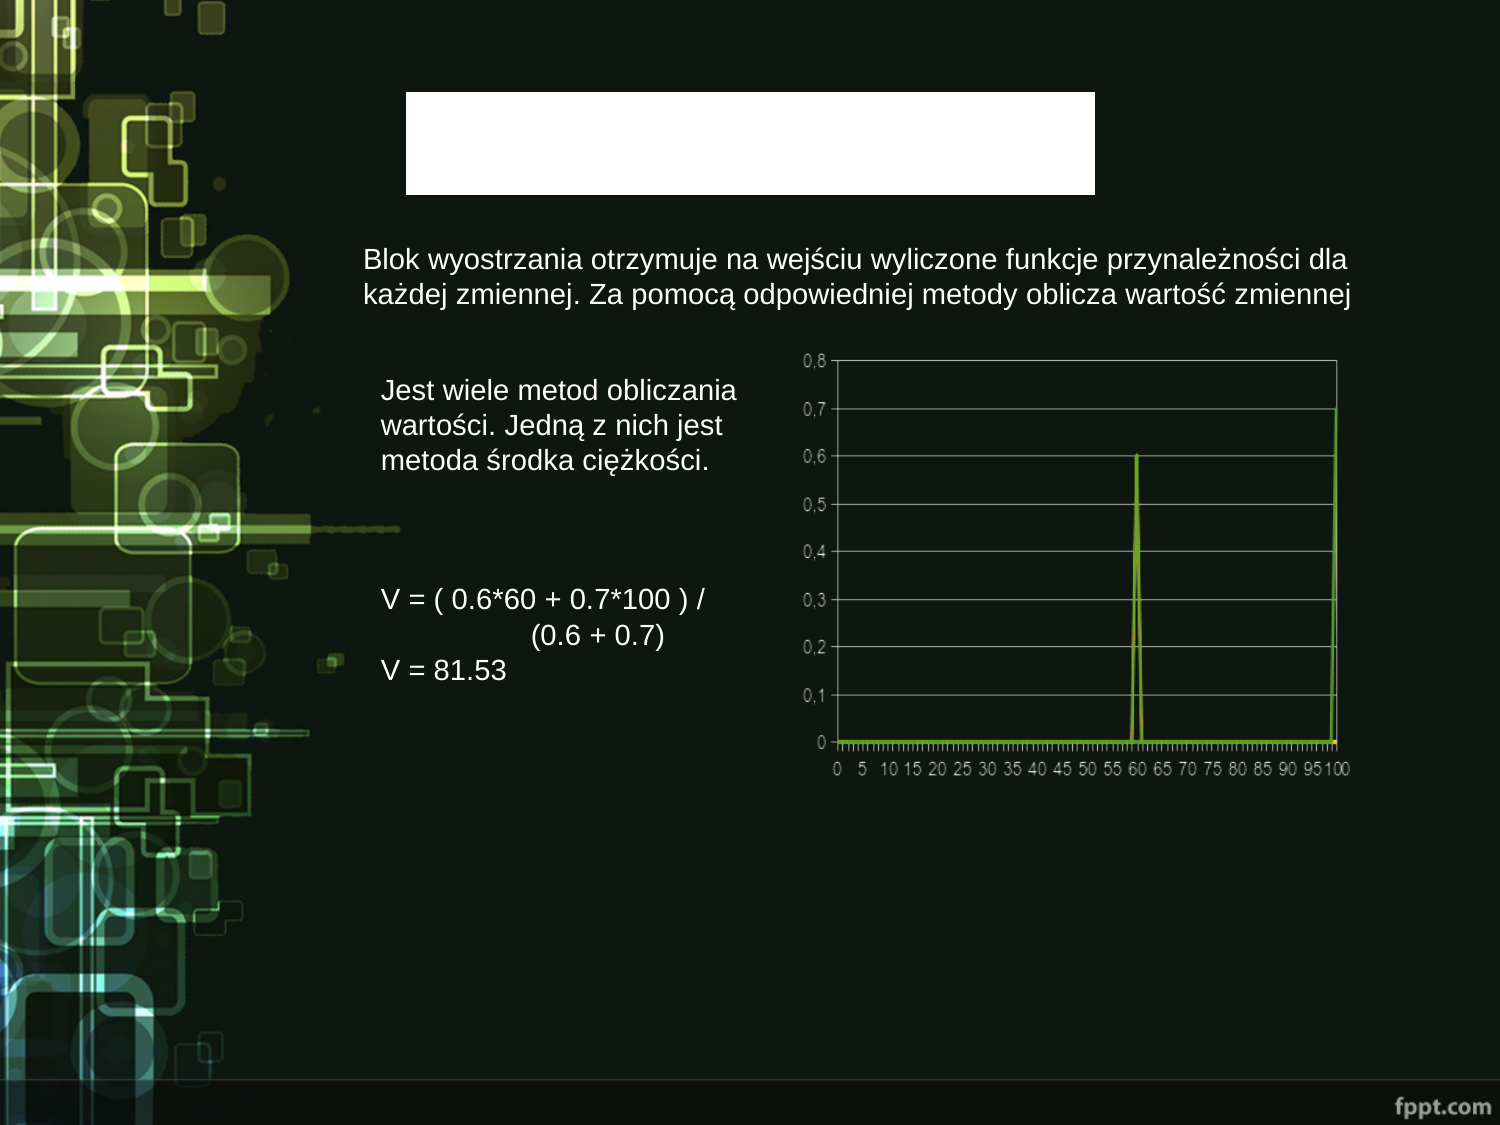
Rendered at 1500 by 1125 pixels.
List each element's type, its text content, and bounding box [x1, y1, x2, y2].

title Blok wyostrzania [75, 45, 1426, 233]
picture [0, 0, 1500, 1125]
text_box Jest wiele metod obliczania wartości. Jedną z nich jest metoda środka ciężkości. V = ( 0.6*60 + 0.7*100 ) / (0.6 + 0.7) V = 81.53 [366, 363, 768, 694]
text_box Blok wyostrzania otrzymuje na wejściu wyliczone funkcje przynależności dla każdej zmiennej. Za pomocą odpowiedniej metody oblicza wartość zmiennej [348, 232, 1426, 318]
